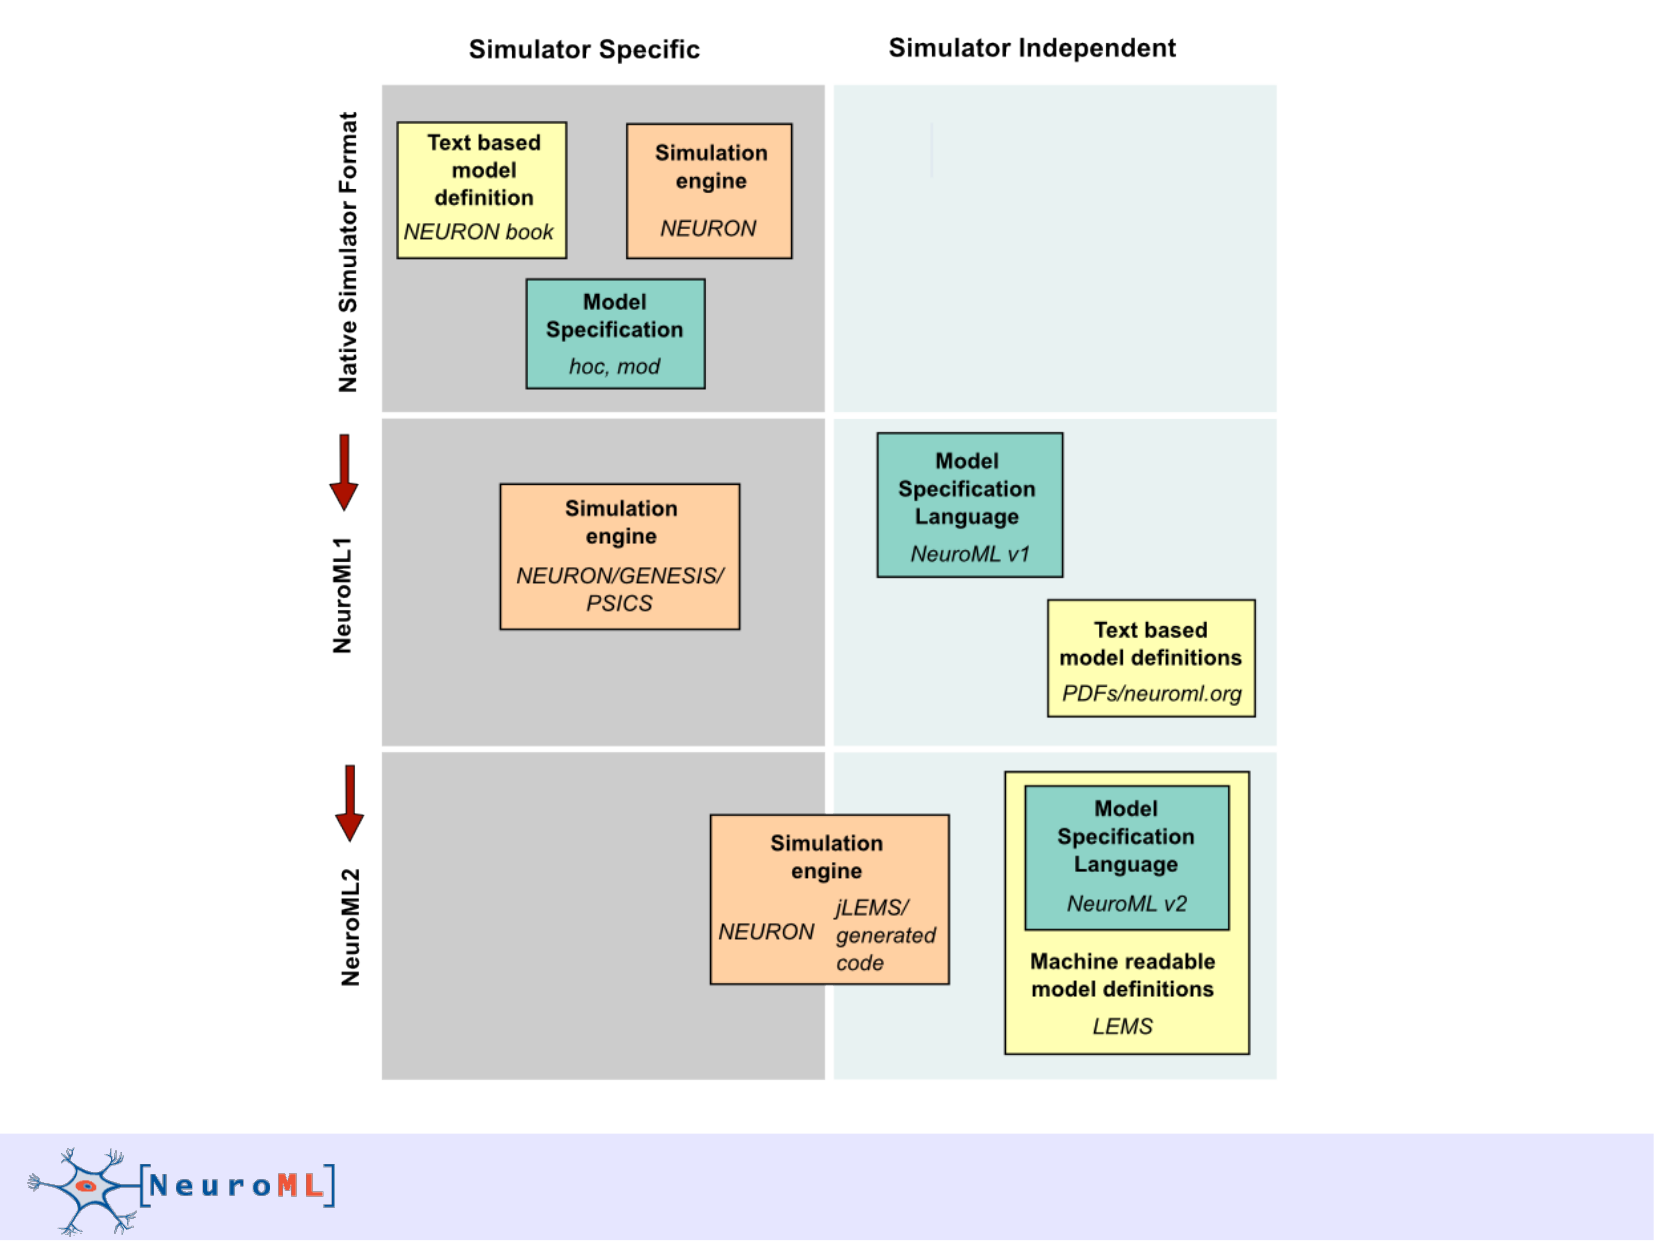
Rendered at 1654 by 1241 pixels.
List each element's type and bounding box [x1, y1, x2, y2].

picture [318, 23, 1288, 1091]
picture [27, 1147, 335, 1237]
